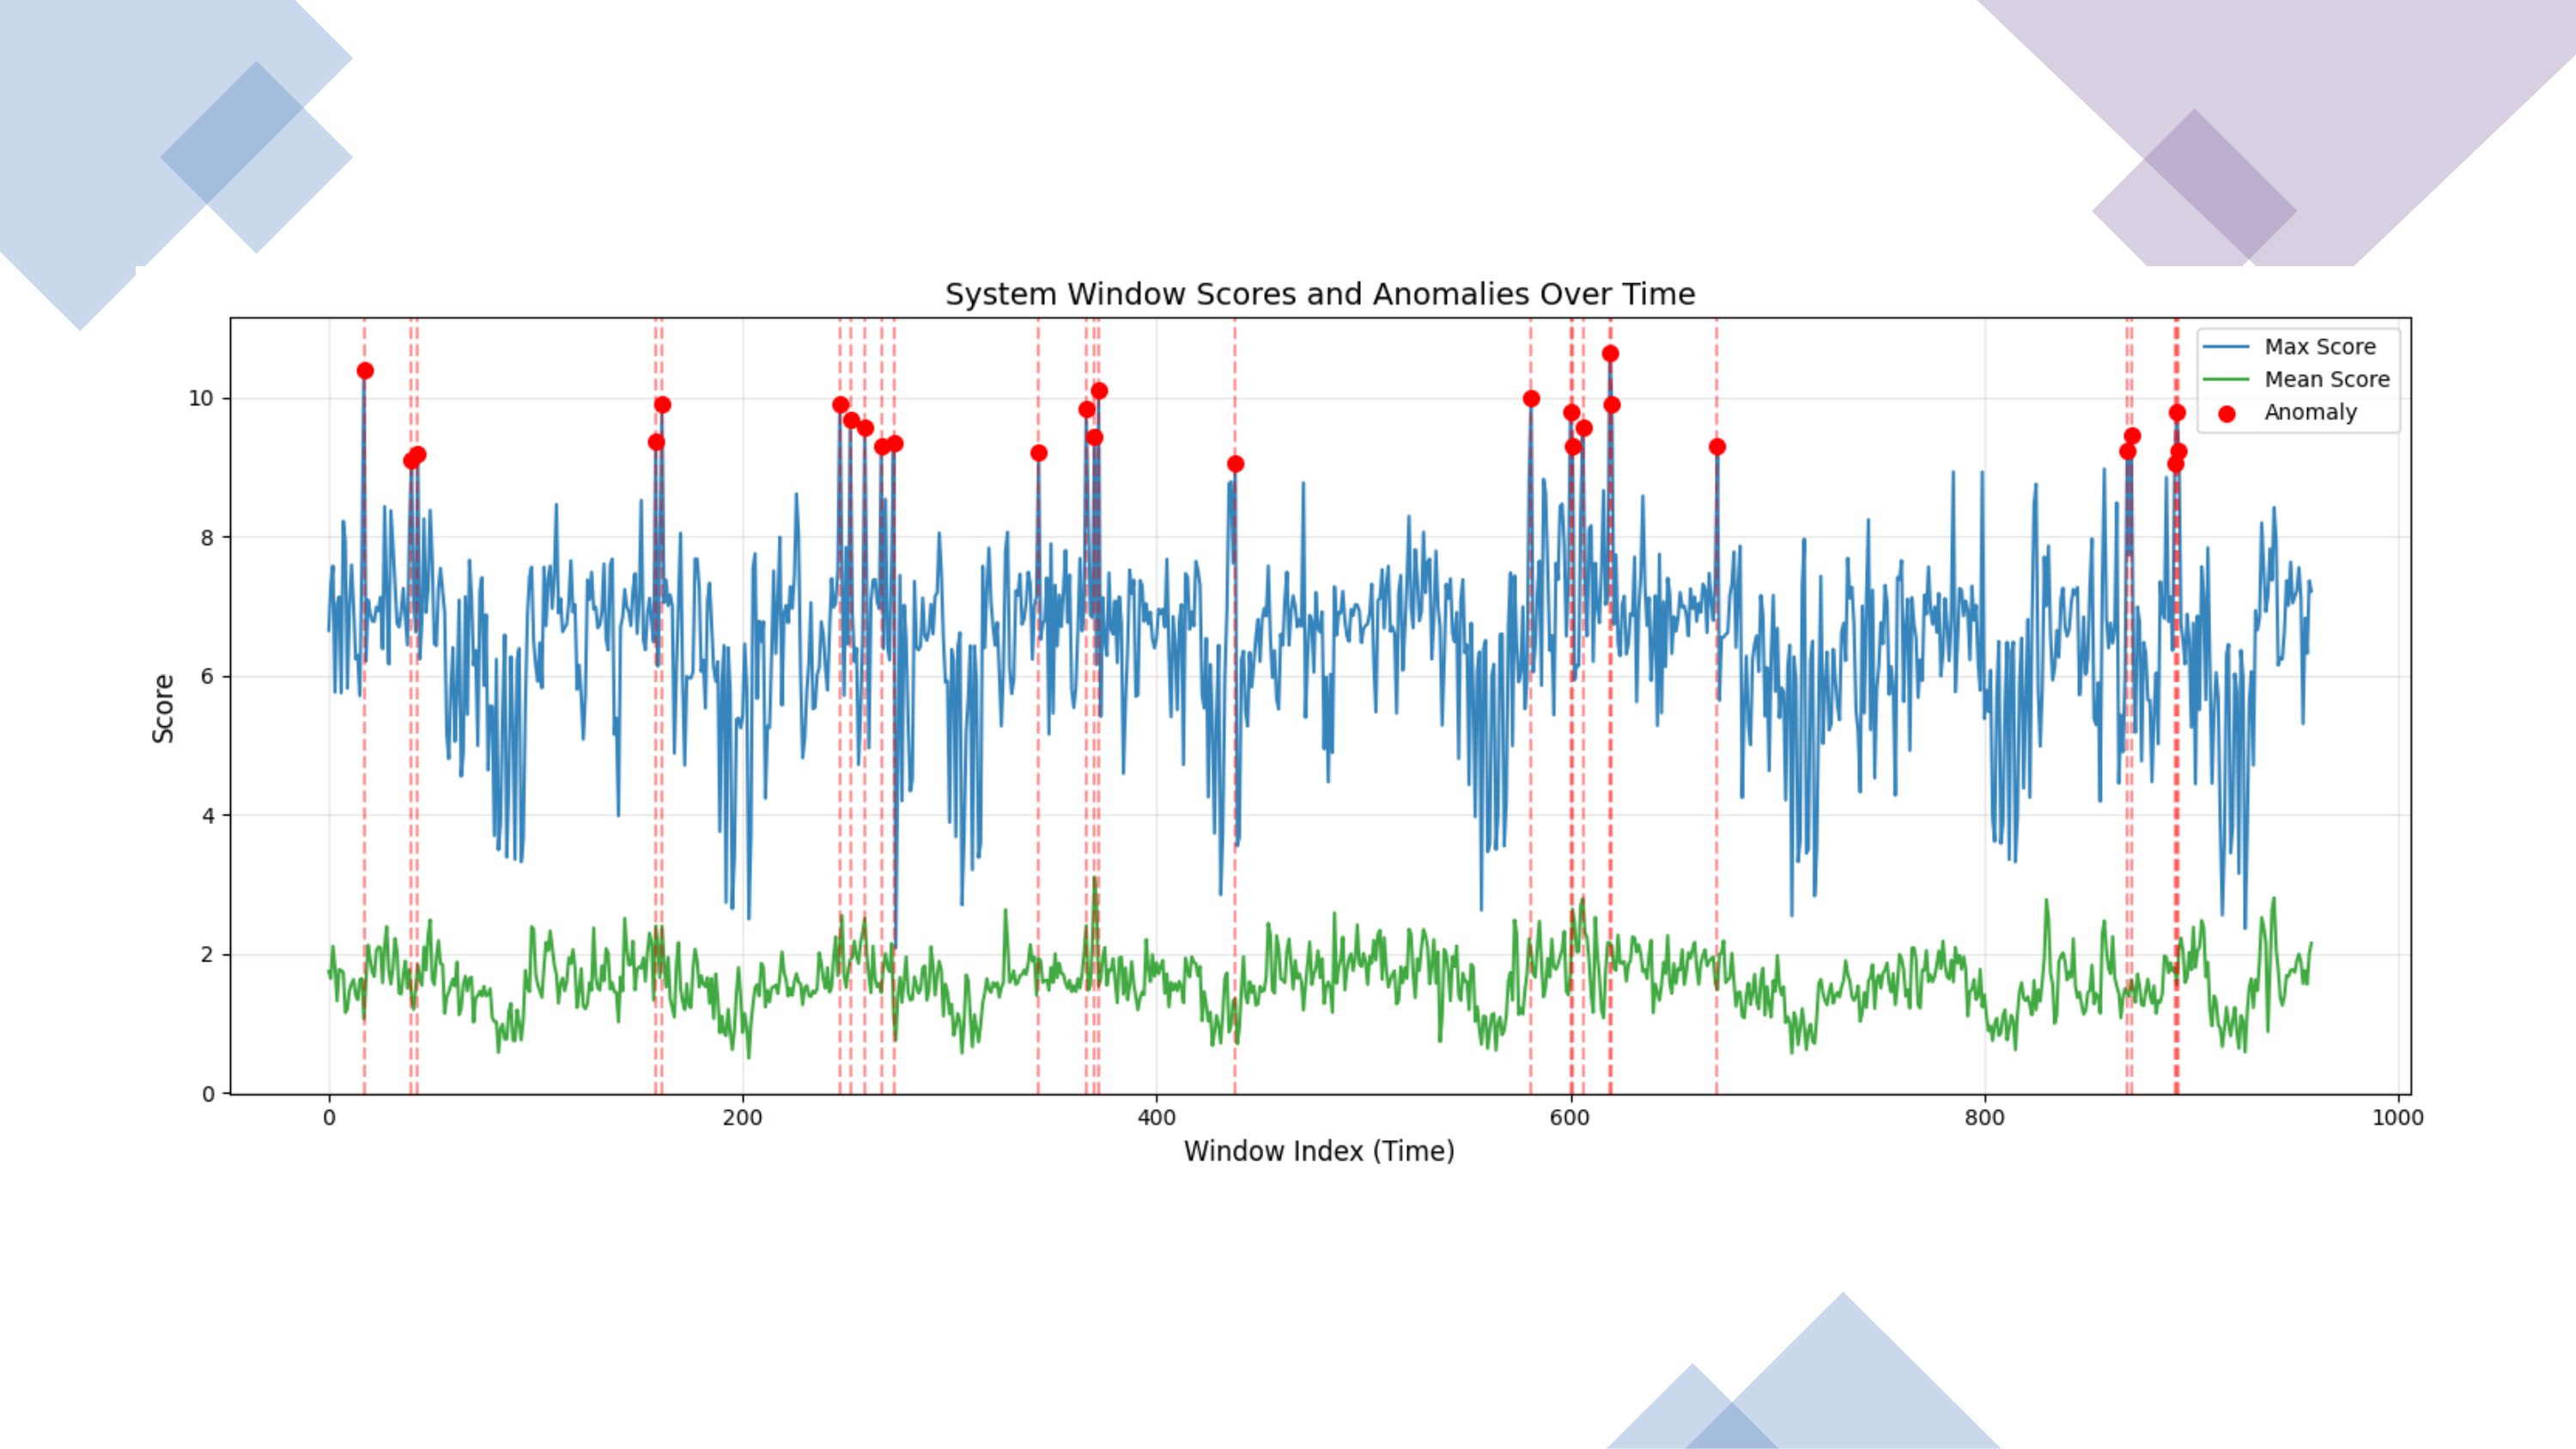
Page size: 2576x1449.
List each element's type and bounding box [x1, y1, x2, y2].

picture [136, 266, 2440, 1183]
text_box [0, 0, 2576, 1449]
